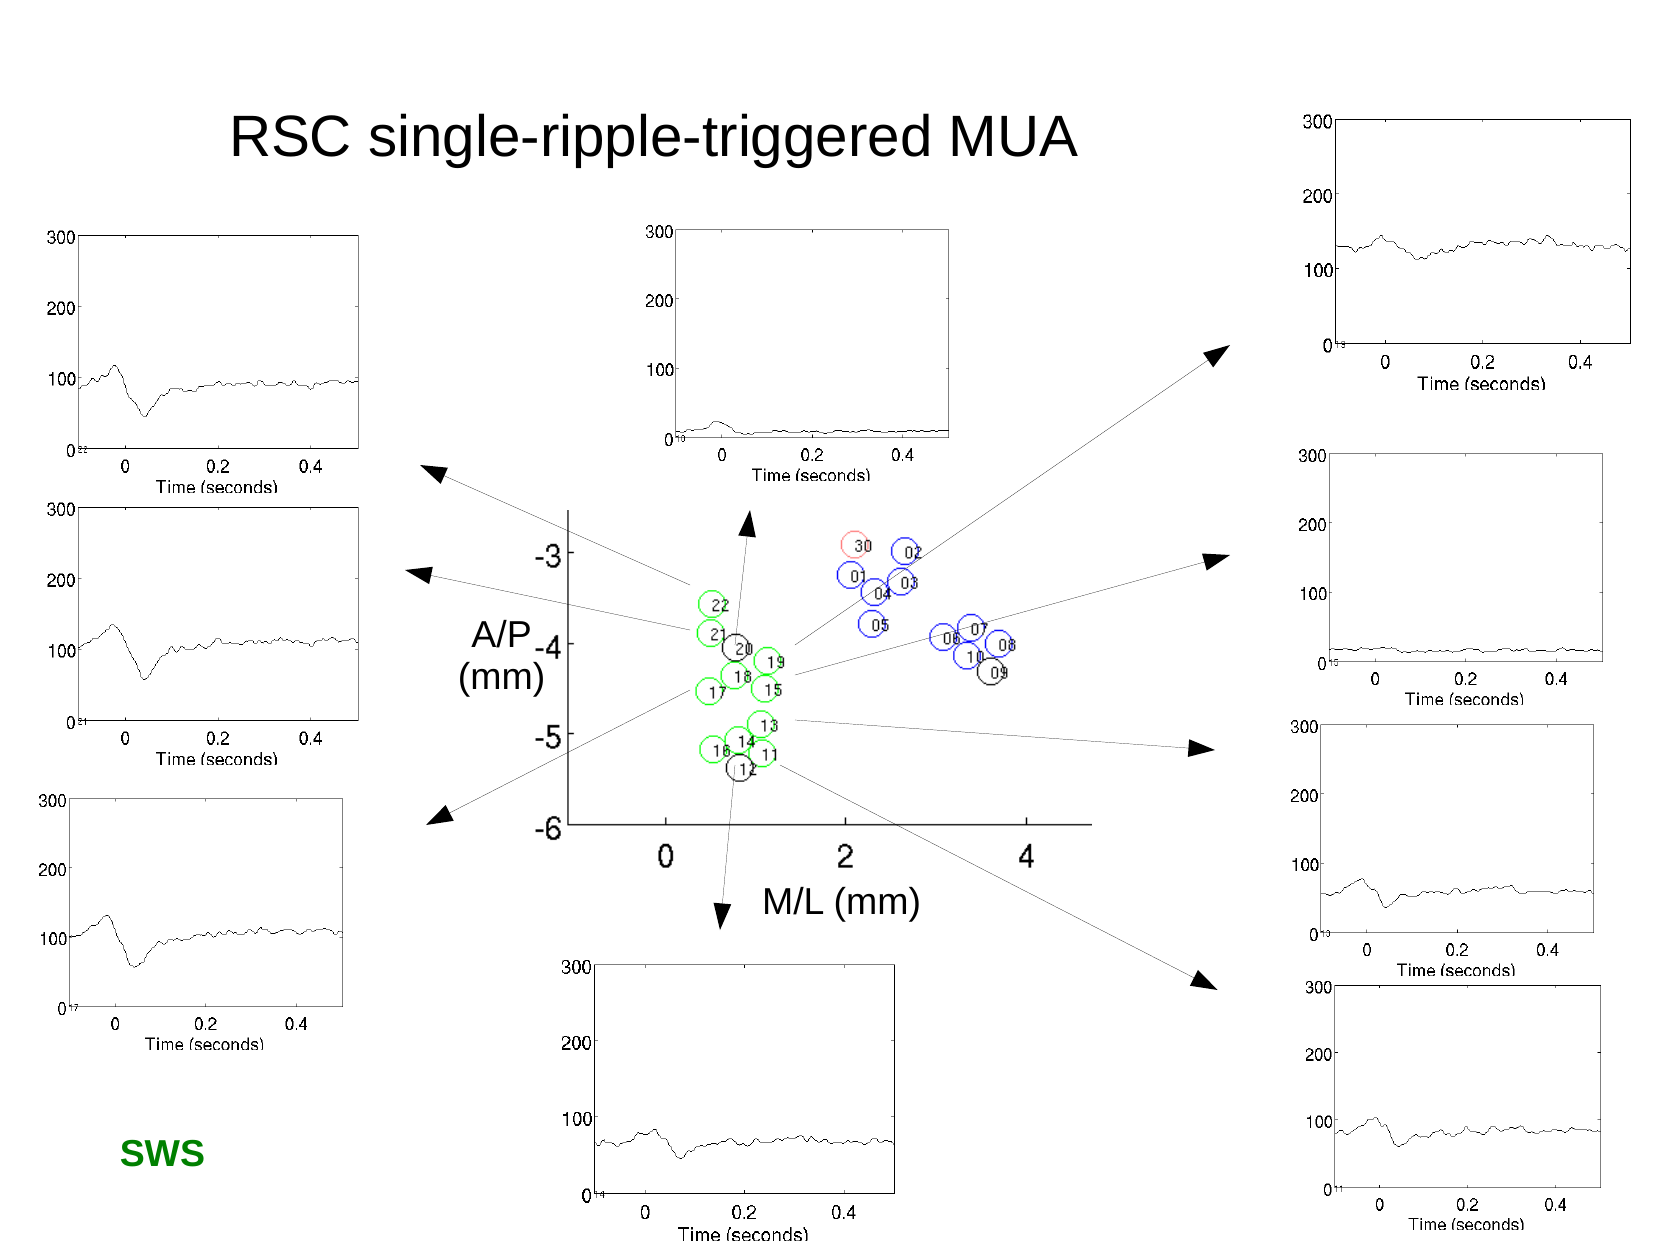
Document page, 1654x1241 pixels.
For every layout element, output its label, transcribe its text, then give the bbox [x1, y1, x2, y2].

picture [521, 510, 1092, 886]
picture [1275, 433, 1636, 1231]
text_box A/P (mm) [443, 606, 561, 706]
picture [31, 214, 392, 765]
text_box SWS [105, 1125, 221, 1182]
picture [1286, 97, 1654, 391]
picture [23, 778, 376, 1051]
title RSC single-ripple-triggered MUA [0, 32, 1399, 241]
text_box M/L (mm) [747, 873, 940, 931]
picture [630, 209, 982, 481]
picture [544, 942, 931, 1241]
